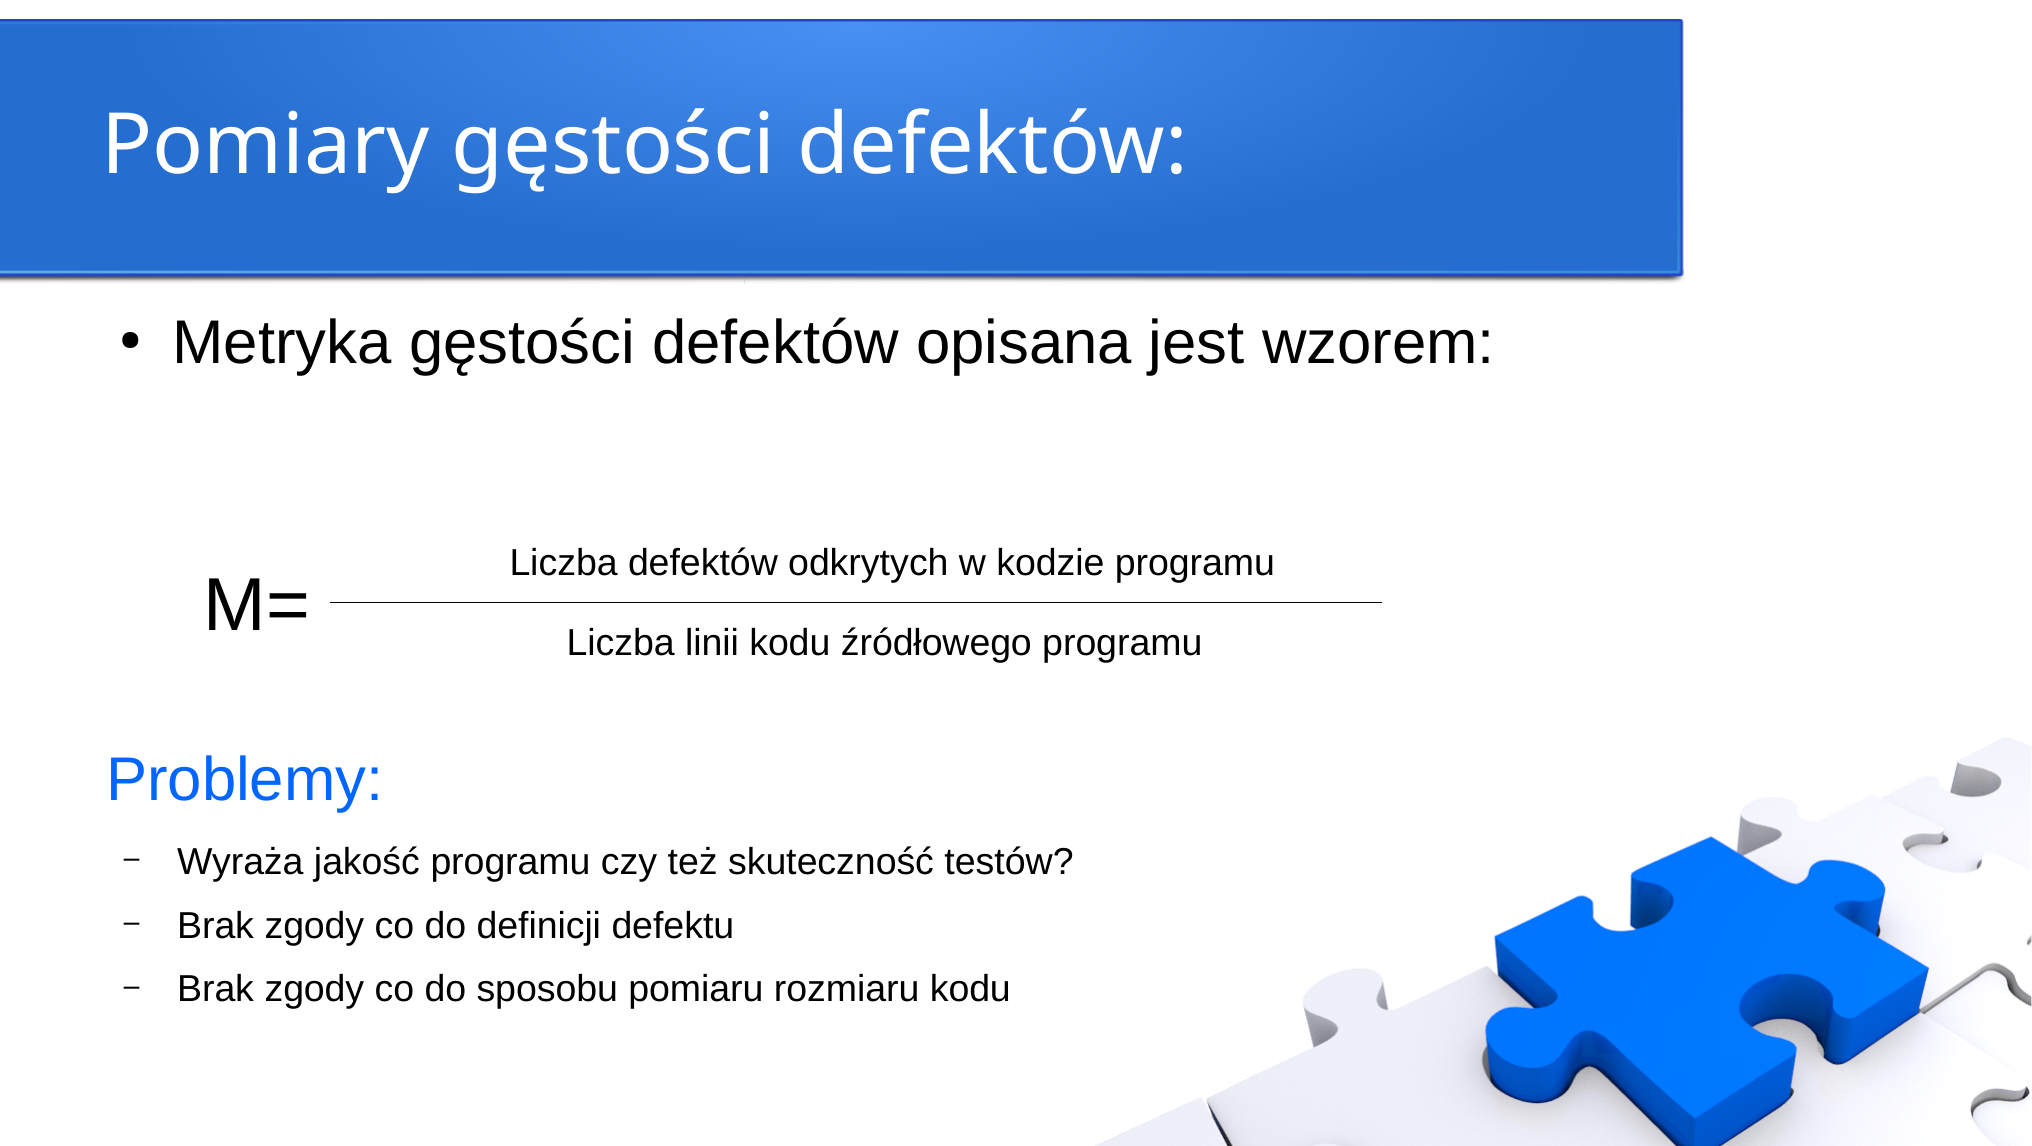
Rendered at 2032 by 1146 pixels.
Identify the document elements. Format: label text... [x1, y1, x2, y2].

list Problemy: Wyraża jakość programu czy też skuteczność testów? Brak zgody co do definicji defektu Brak zgody co do sposobu pomiaru rozmiaru kodu [35, 744, 1552, 827]
text_box Liczba defektów odkrytych w kodzie programu [494, 533, 1292, 591]
title Pomiary gęstości defektów: [101, 45, 1666, 237]
list Metryka gęstości defektów opisana jest wzorem: [101, 307, 1619, 390]
picture [0, 19, 1689, 284]
text_box M= [188, 555, 325, 654]
text_box Liczba linii kodu źródłowego programu [551, 614, 1220, 672]
picture [1071, 605, 2032, 1146]
